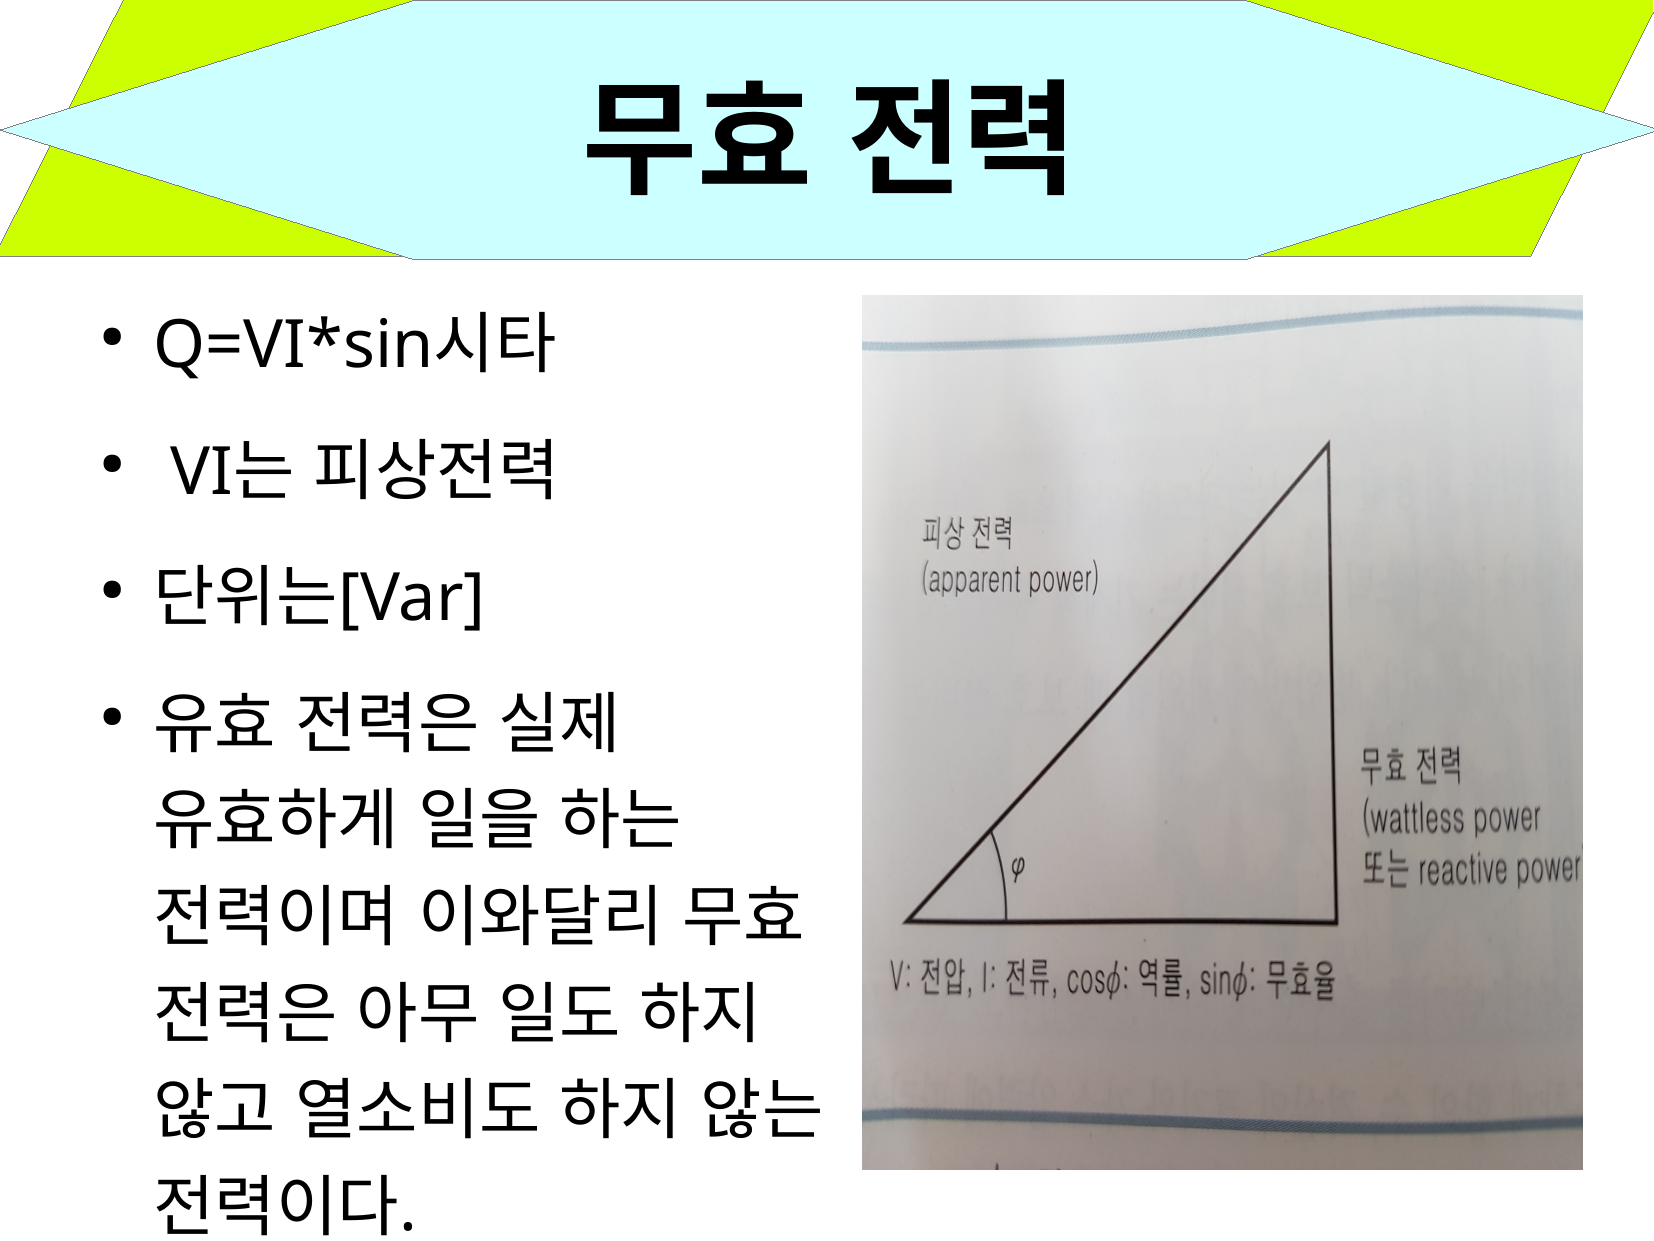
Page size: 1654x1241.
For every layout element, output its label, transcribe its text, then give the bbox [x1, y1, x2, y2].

text_box [1258, 155, 1582, 257]
list Q=VI*sin시타 VI는 피상전력 단위는[Var] 유효 전력은 실제 유효하게 일을 하는 전력이며 이와달리 무효 전력은 아무 일도 하지 않고 열소비도 하지 않는 전력이다. [82, 290, 839, 1170]
text_box 무효 전력 [0, 0, 1654, 260]
text_box [1248, 0, 1654, 112]
text_box [68, 0, 411, 108]
picture [862, 295, 1583, 1170]
text_box [0, 146, 402, 257]
